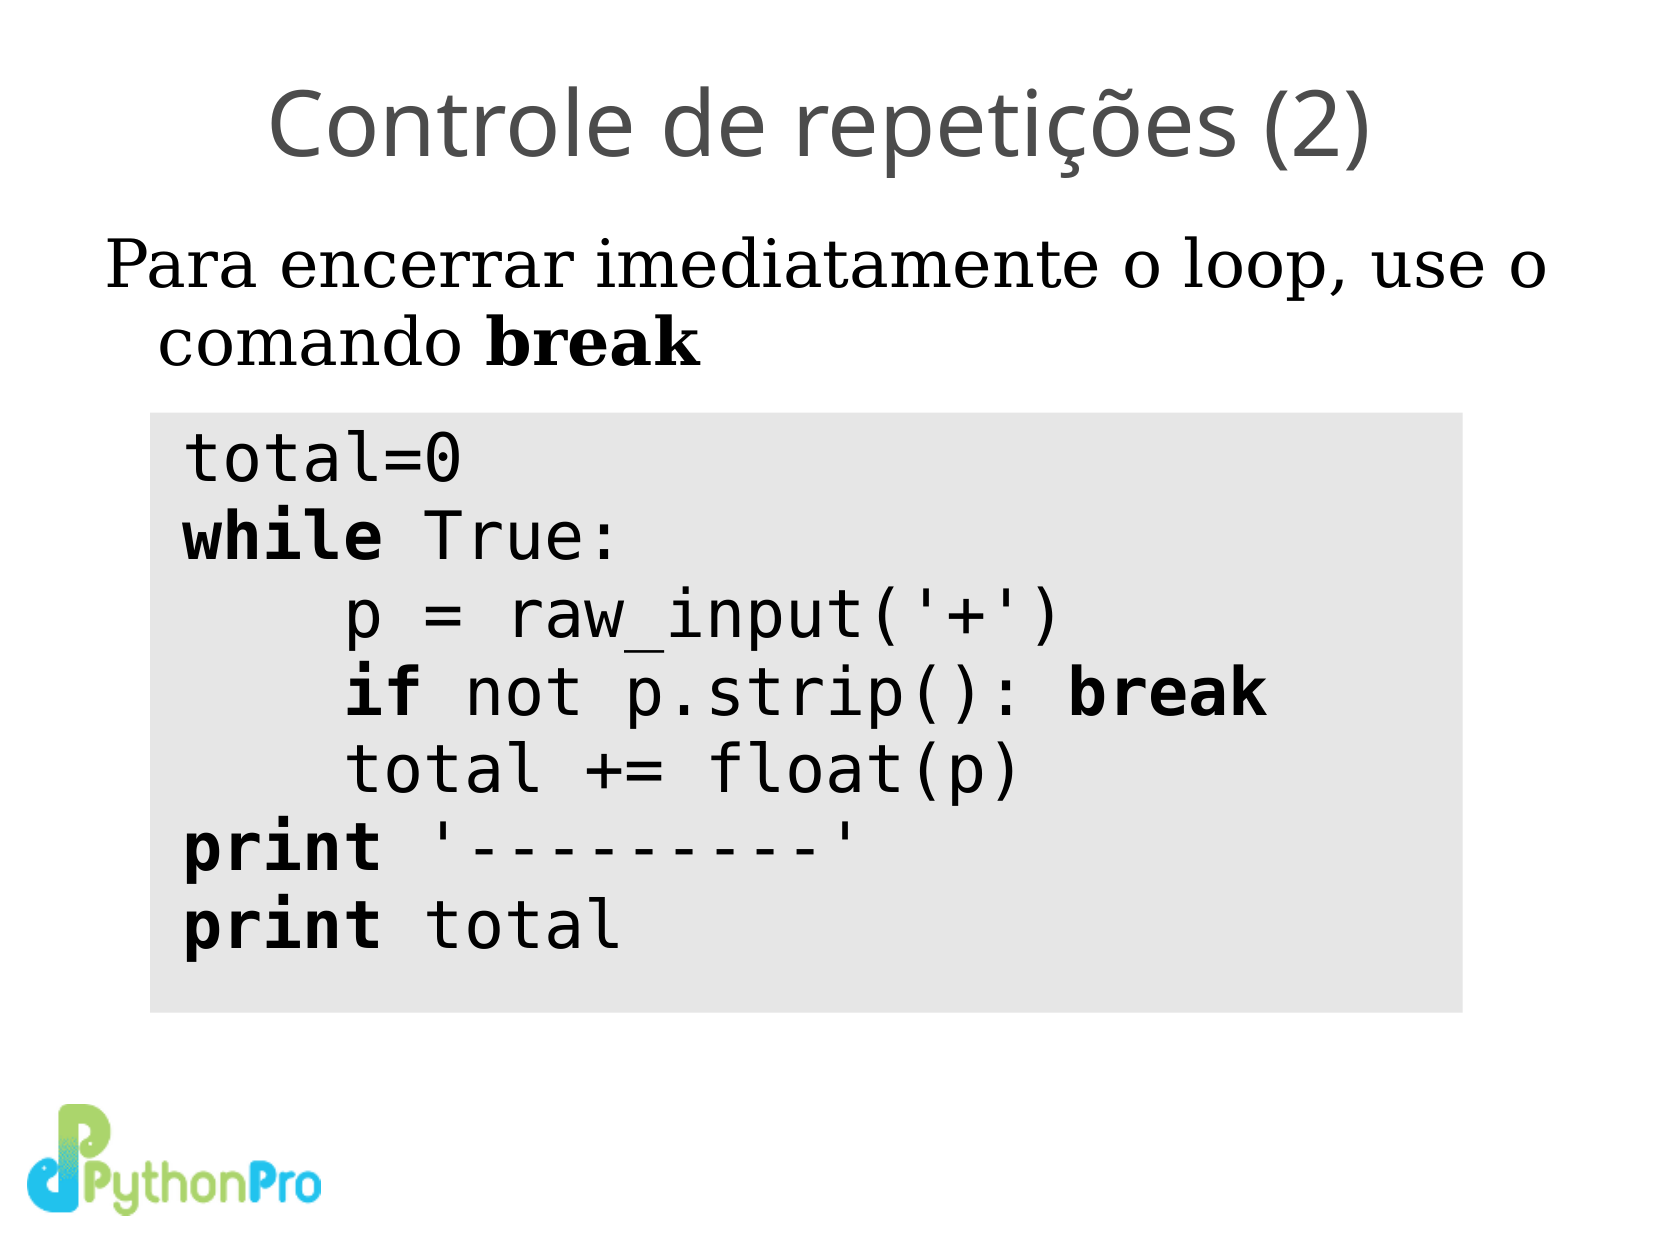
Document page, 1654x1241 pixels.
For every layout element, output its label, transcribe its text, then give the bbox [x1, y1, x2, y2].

title Controle de repetições (2) [75, 17, 1564, 226]
list Para encerrar imediatamente o loop, use o comando break [86, 225, 1576, 1088]
picture [27, 1104, 321, 1216]
text_box total=0 while True: p = raw_input('+') if not p.strip(): break total += float(p) print '---------' print total [150, 412, 1463, 1013]
